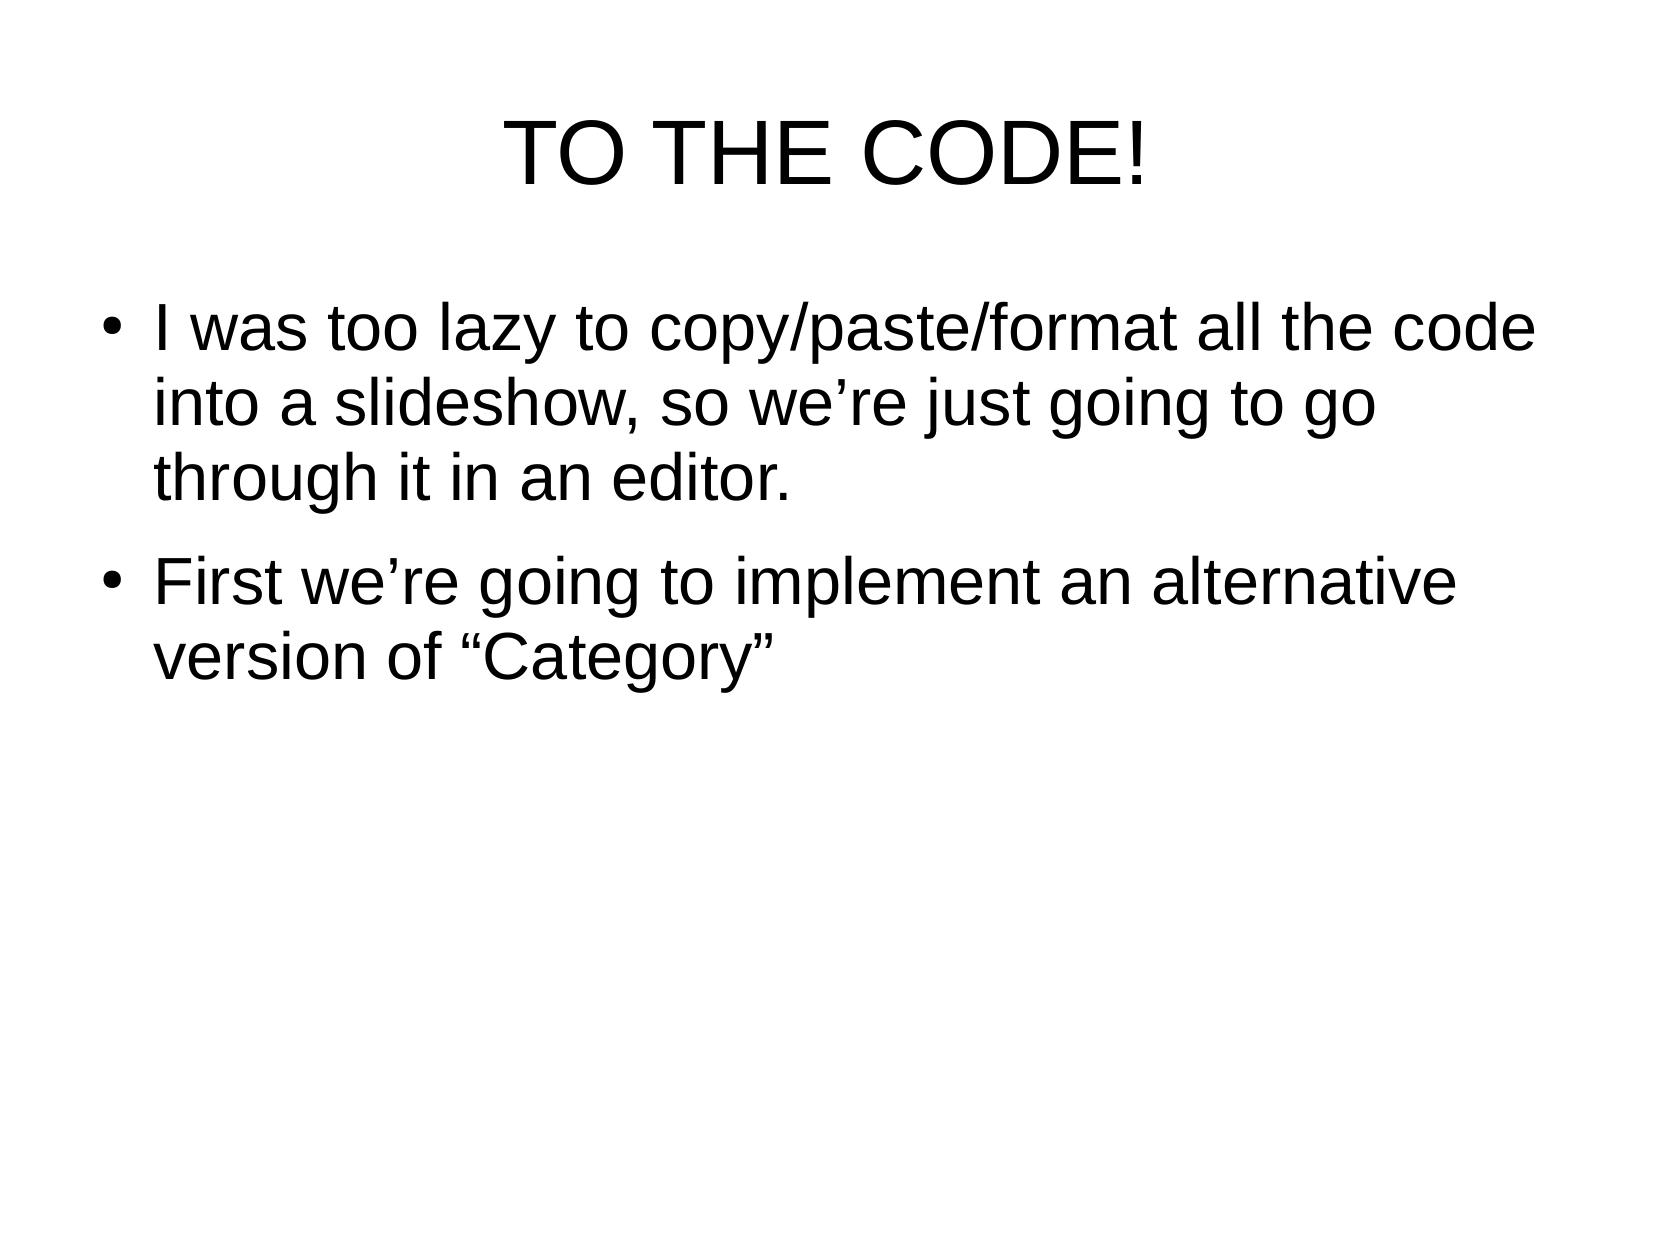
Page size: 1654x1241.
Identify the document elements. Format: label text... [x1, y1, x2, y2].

title TO THE CODE! [82, 49, 1571, 257]
list I was too lazy to copy/paste/format all the code into a slideshow, so we’re just going to go through it in an editor. First we’re going to implement an alternative version of “Category” [82, 290, 1571, 1010]
